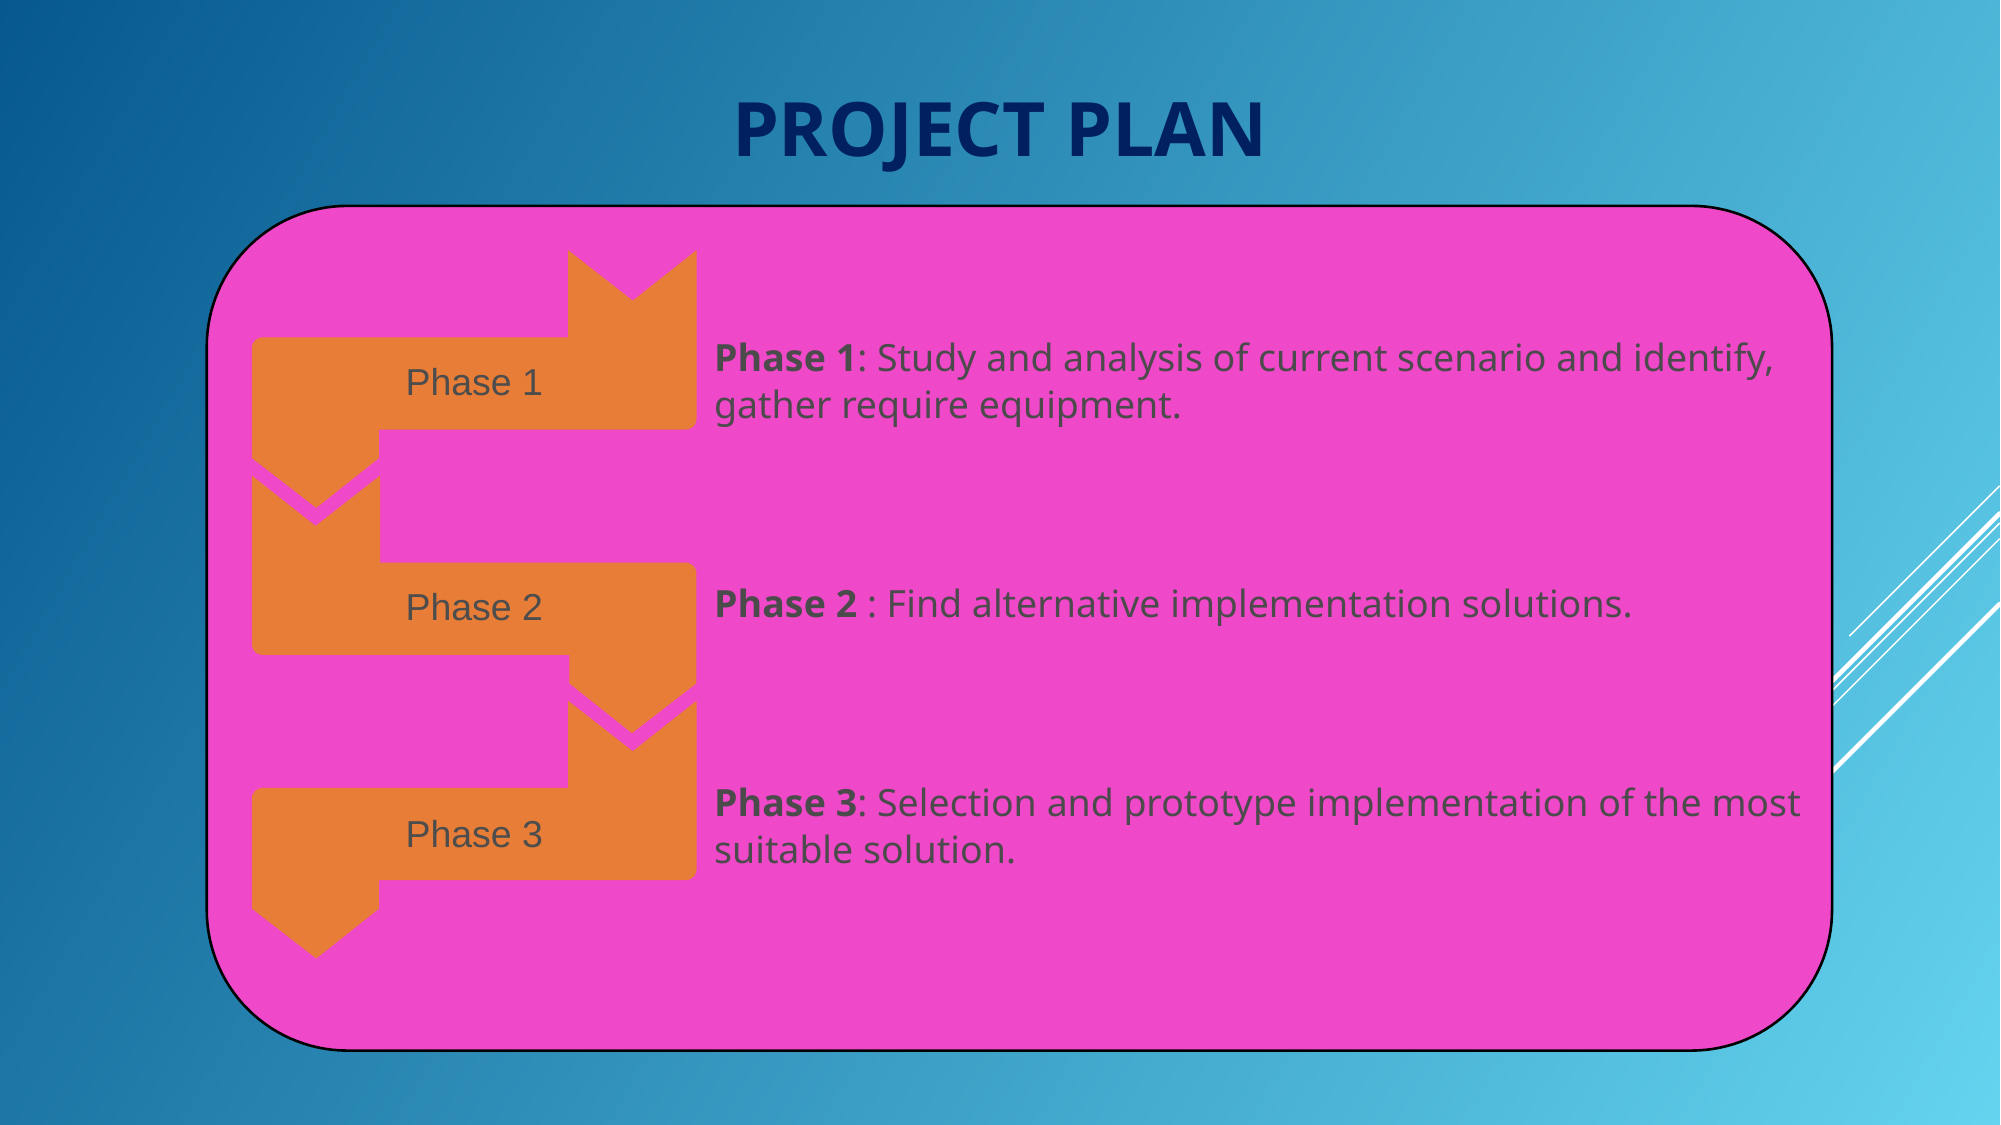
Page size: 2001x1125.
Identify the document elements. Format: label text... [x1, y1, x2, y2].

text_box Phase 1: Study and analysis of current scenario and identify, gather require equipment. Phase 2 : Find alternative implementation solutions. Phase 3: Selection and prototype implementation of the most suitable solution. [699, 324, 1817, 1015]
text_box Phase 1 [304, 357, 644, 404]
text_box Phase 3 [304, 809, 644, 856]
text_box [206, 205, 1833, 1051]
text_box Phase 2 [304, 582, 644, 629]
title Project plan [137, 59, 1863, 193]
